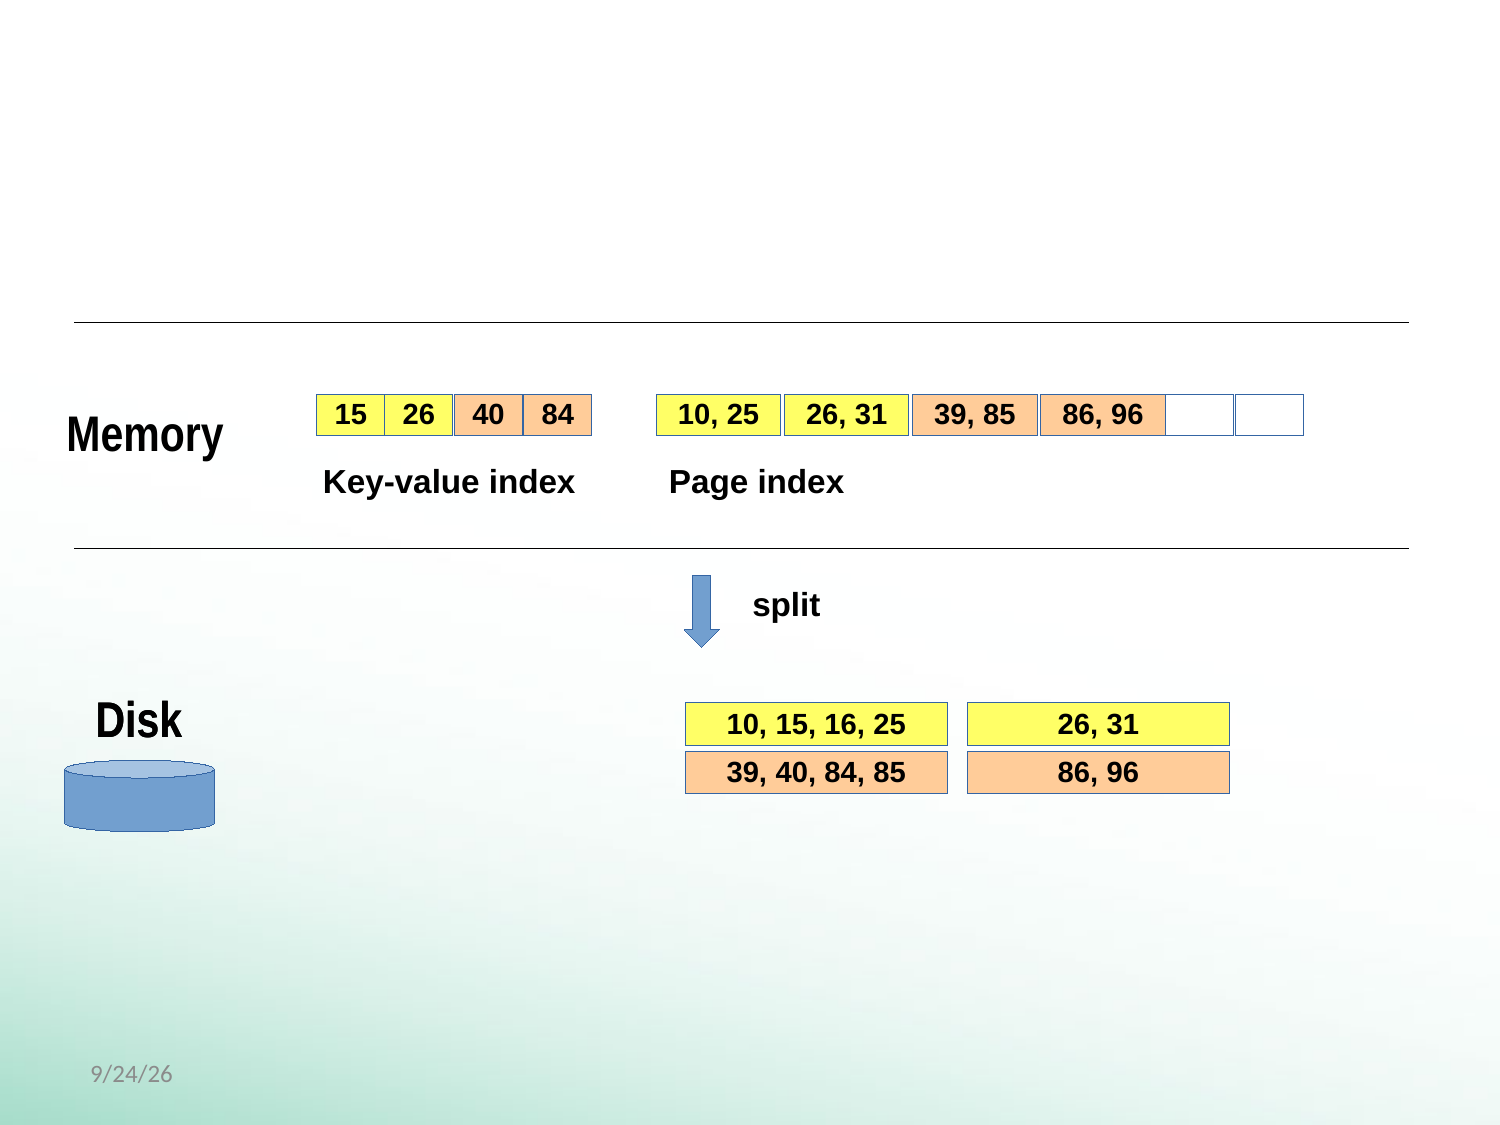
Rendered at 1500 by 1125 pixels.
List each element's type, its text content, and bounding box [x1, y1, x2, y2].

text_box 45 [64, 763, 215, 779]
text_box 86, 96 [967, 751, 1230, 794]
text_box 84 [523, 394, 592, 436]
text_box 39, 85 [912, 394, 1038, 436]
text_box 40 [454, 394, 523, 436]
text_box 86, 96 [1040, 394, 1166, 436]
text_box 10, 25 [656, 394, 781, 436]
text_box 26, 31 [967, 702, 1230, 746]
text_box split [737, 579, 1032, 640]
text_box Page index [654, 456, 948, 517]
picture [0, 0, 1500, 1125]
text_box Disk [80, 682, 244, 767]
text_box Memory [51, 397, 293, 482]
text_box 26 [384, 394, 453, 436]
text_box [684, 575, 720, 648]
text_box 39, 40, 84, 85 [685, 751, 948, 794]
text_box 15 [316, 394, 384, 436]
text_box [64, 770, 215, 832]
text_box 10, 15, 16, 25 [685, 702, 948, 746]
text_box 26, 31 [784, 394, 909, 436]
text_box Key-value index [308, 456, 602, 517]
